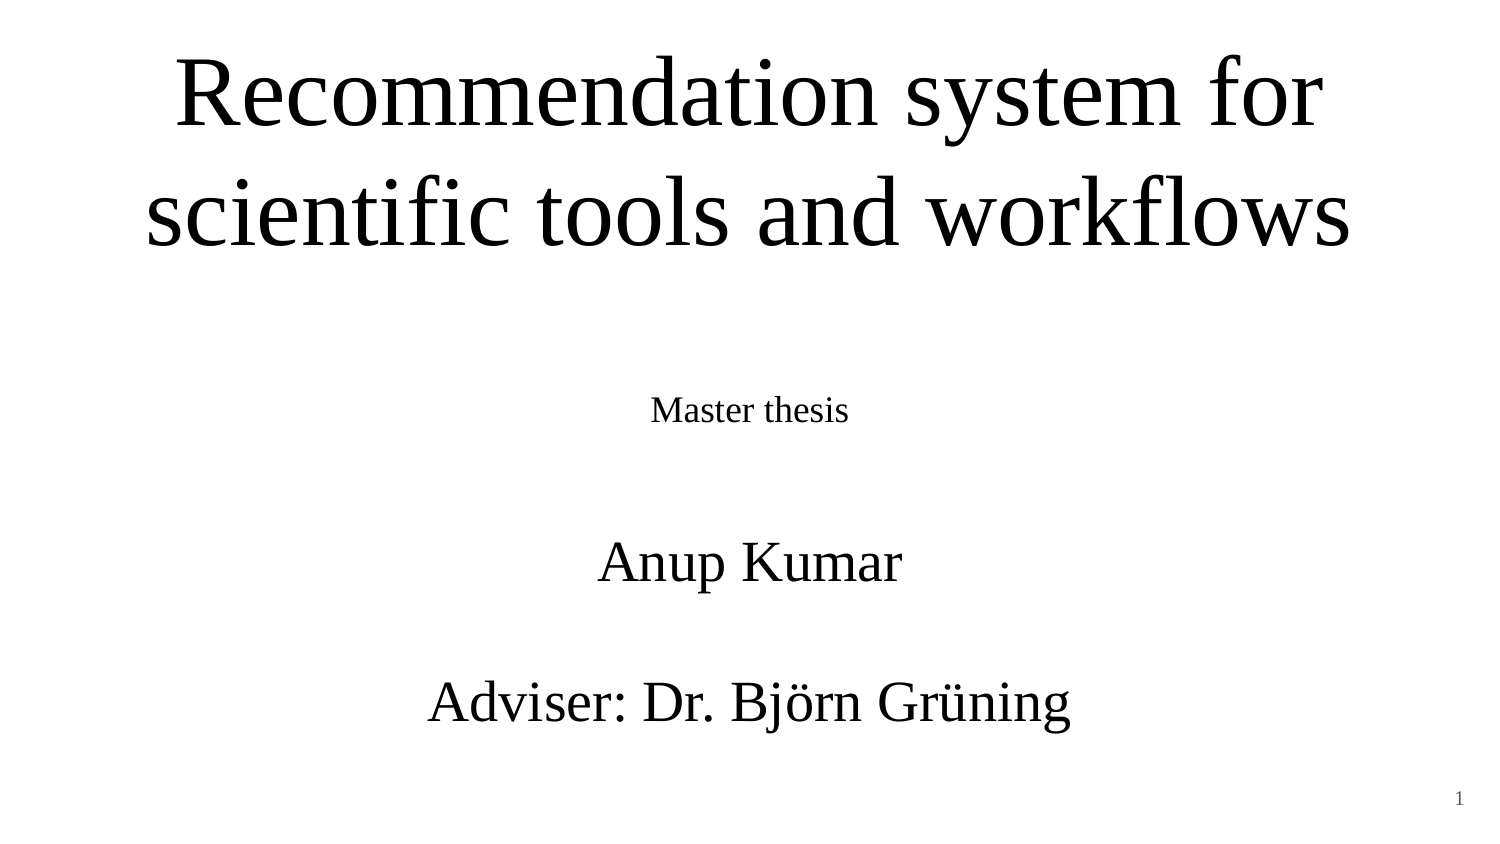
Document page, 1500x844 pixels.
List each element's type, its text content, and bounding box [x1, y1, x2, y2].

slide_number <number> [1389, 764, 1480, 830]
title Recommendation system for scientific tools and workflows Master thesis [51, 31, 1449, 438]
subtitle Anup Kumar Adviser: Dr. Björn Grüning [51, 438, 1449, 744]
